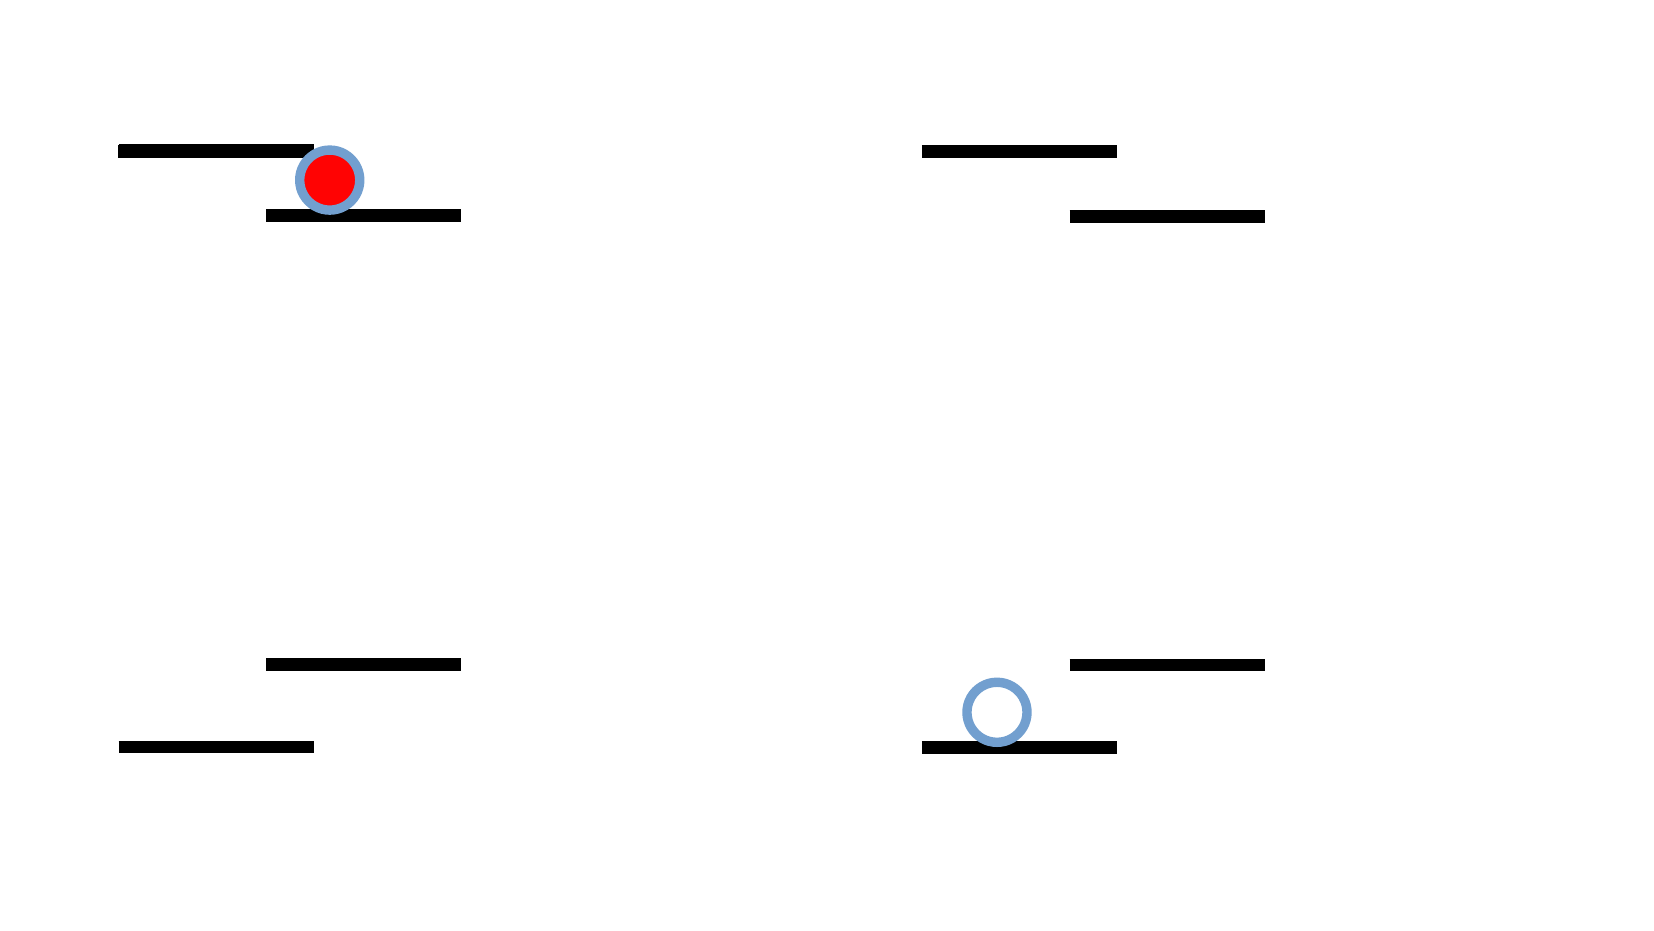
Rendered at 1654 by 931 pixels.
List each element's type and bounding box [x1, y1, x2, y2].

text_box [299, 150, 360, 211]
